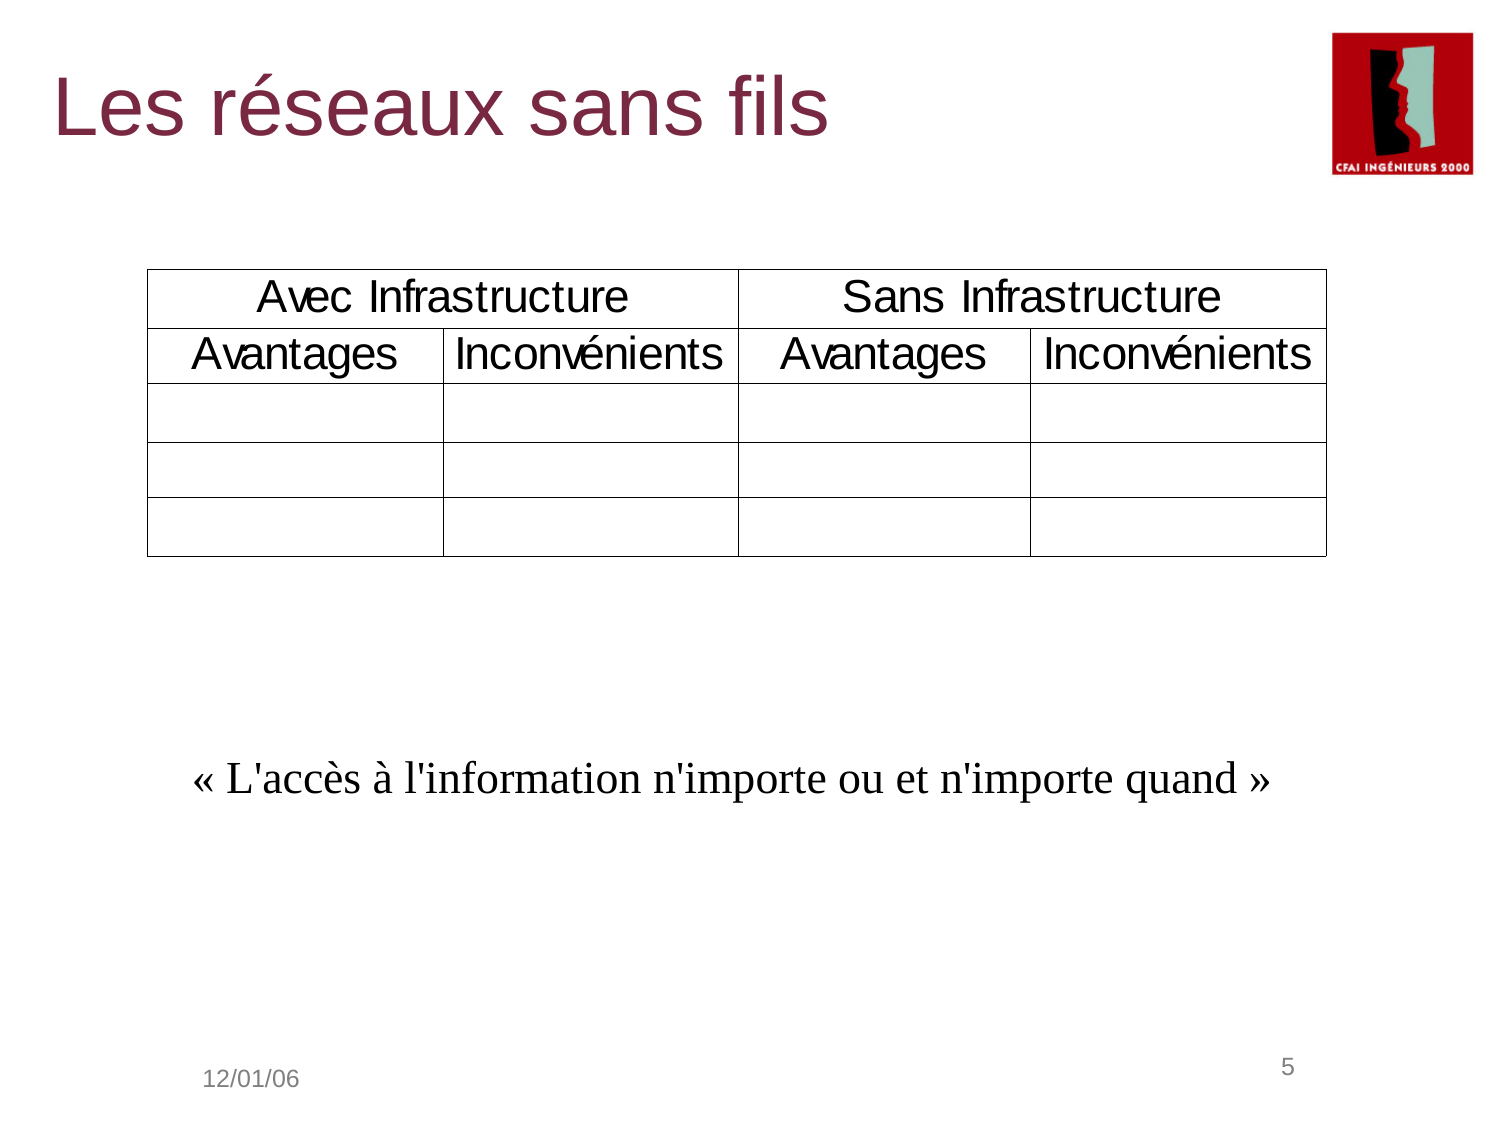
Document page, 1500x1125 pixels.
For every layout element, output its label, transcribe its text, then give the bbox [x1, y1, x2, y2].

text_box « L'accès à l'information n'importe ou et n'importe quand » [177, 760, 1300, 827]
title Les réseaux sans fils [37, 58, 1326, 167]
picture [1328, 29, 1477, 178]
chart [143, 265, 1331, 562]
